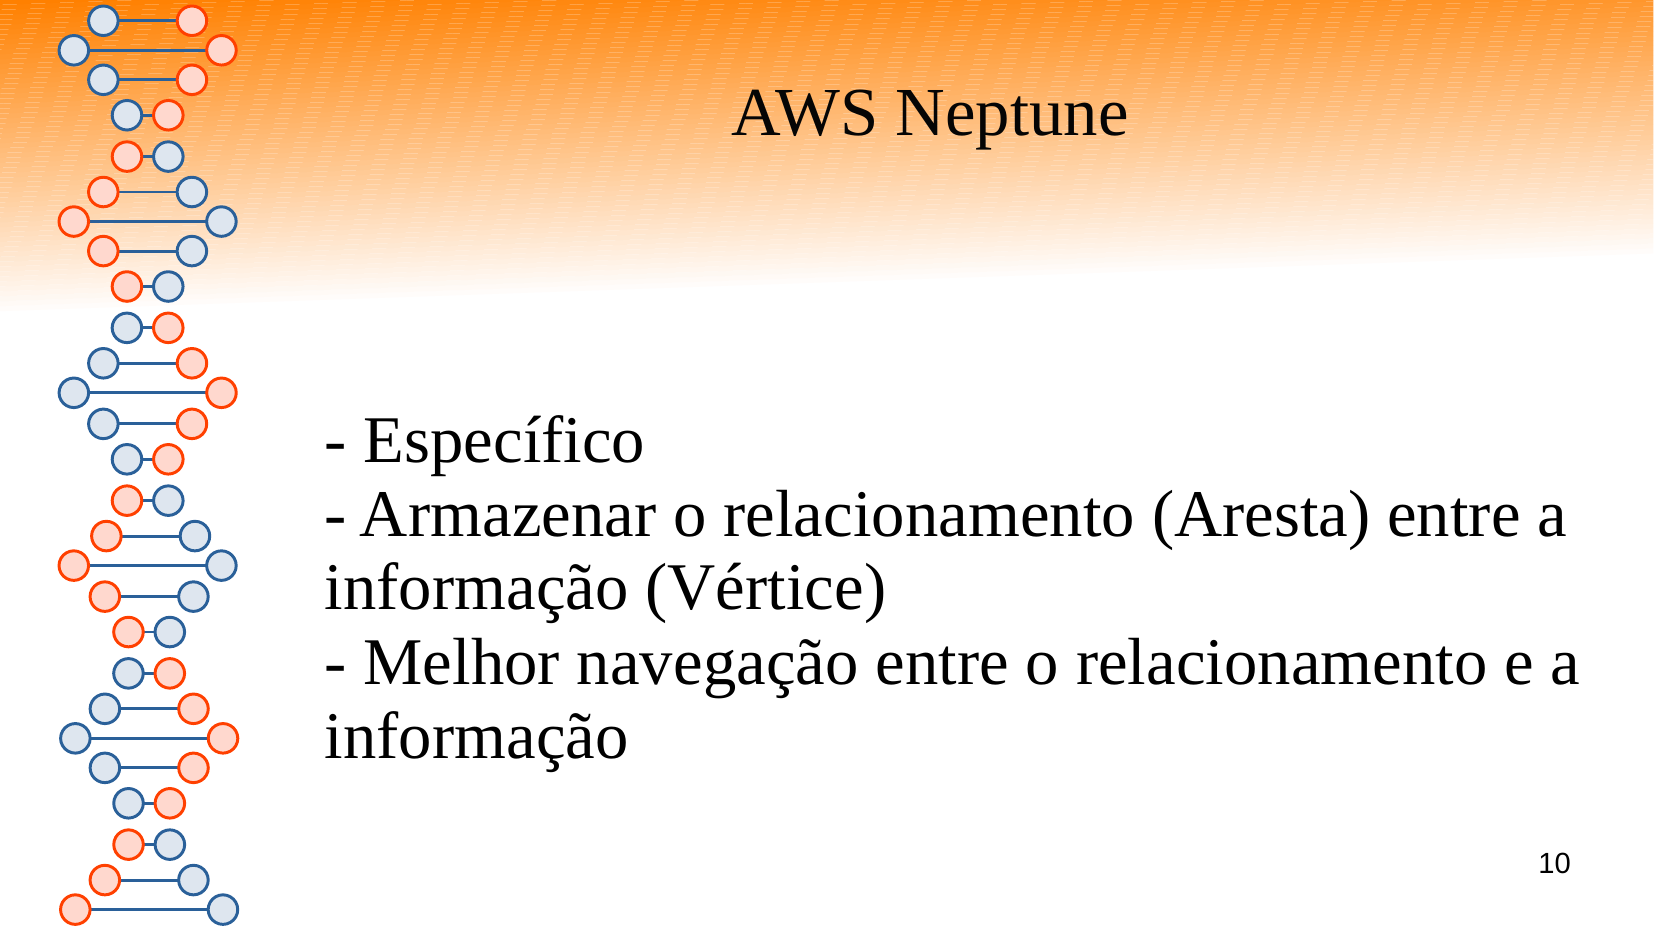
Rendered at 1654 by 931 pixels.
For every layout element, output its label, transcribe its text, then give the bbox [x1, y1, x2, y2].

text_box - Específico - Armazenar o relacionamento (Aresta) entre a informação (Vértice) - Melhor navegação entre o relacionamento e a informação [265, 348, 1595, 827]
title AWS Neptune [265, 35, 1595, 189]
